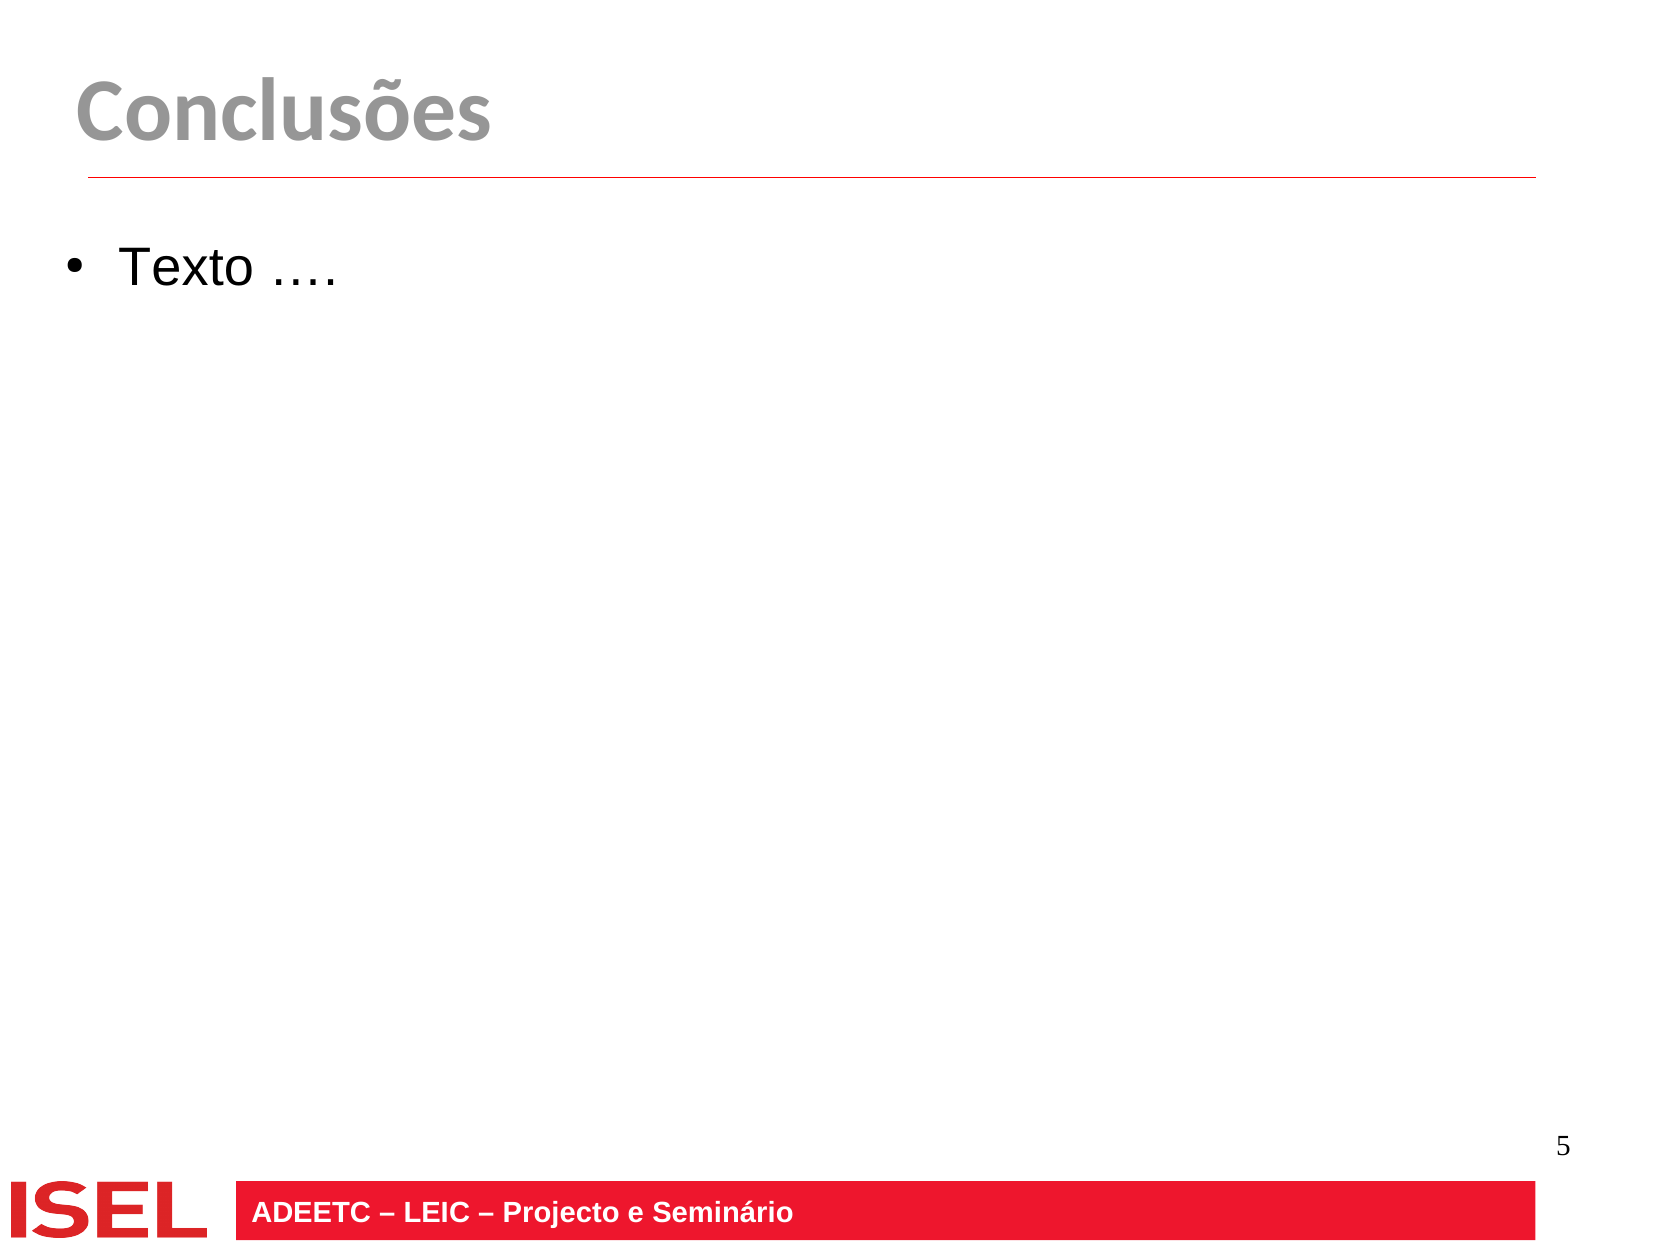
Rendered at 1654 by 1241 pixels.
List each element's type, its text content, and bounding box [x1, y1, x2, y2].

title Conclusões [76, 59, 1565, 178]
text_box ADEETC – LEIC – Projecto e Seminário [236, 1181, 1536, 1241]
picture [11, 1181, 207, 1238]
list Texto …. [47, 236, 1536, 1055]
